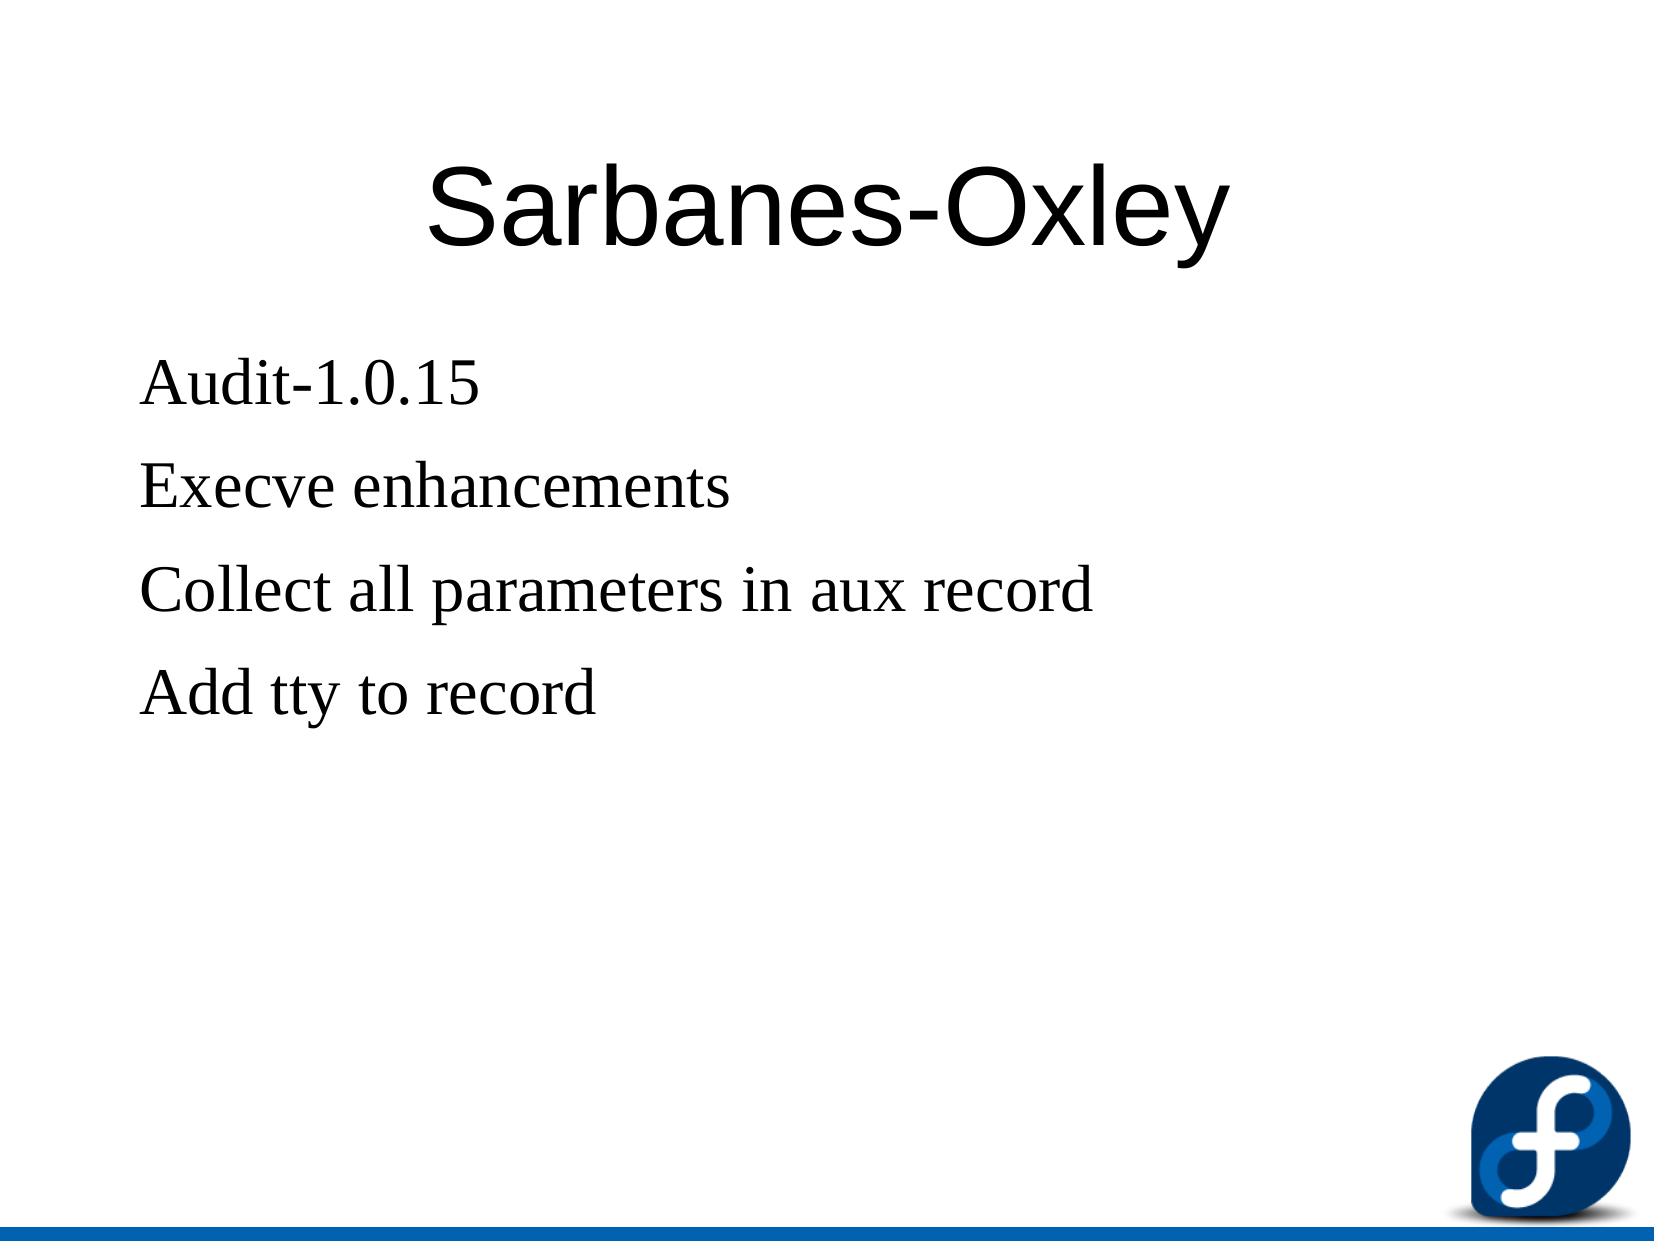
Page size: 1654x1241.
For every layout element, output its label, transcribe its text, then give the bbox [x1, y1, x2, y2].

picture [1438, 1055, 1645, 1229]
title Sarbanes-Oxley [121, 102, 1534, 310]
list Audit-1.0.15 Execve enhancements Collect all parameters in aux record Add tty to record [121, 344, 1534, 1127]
